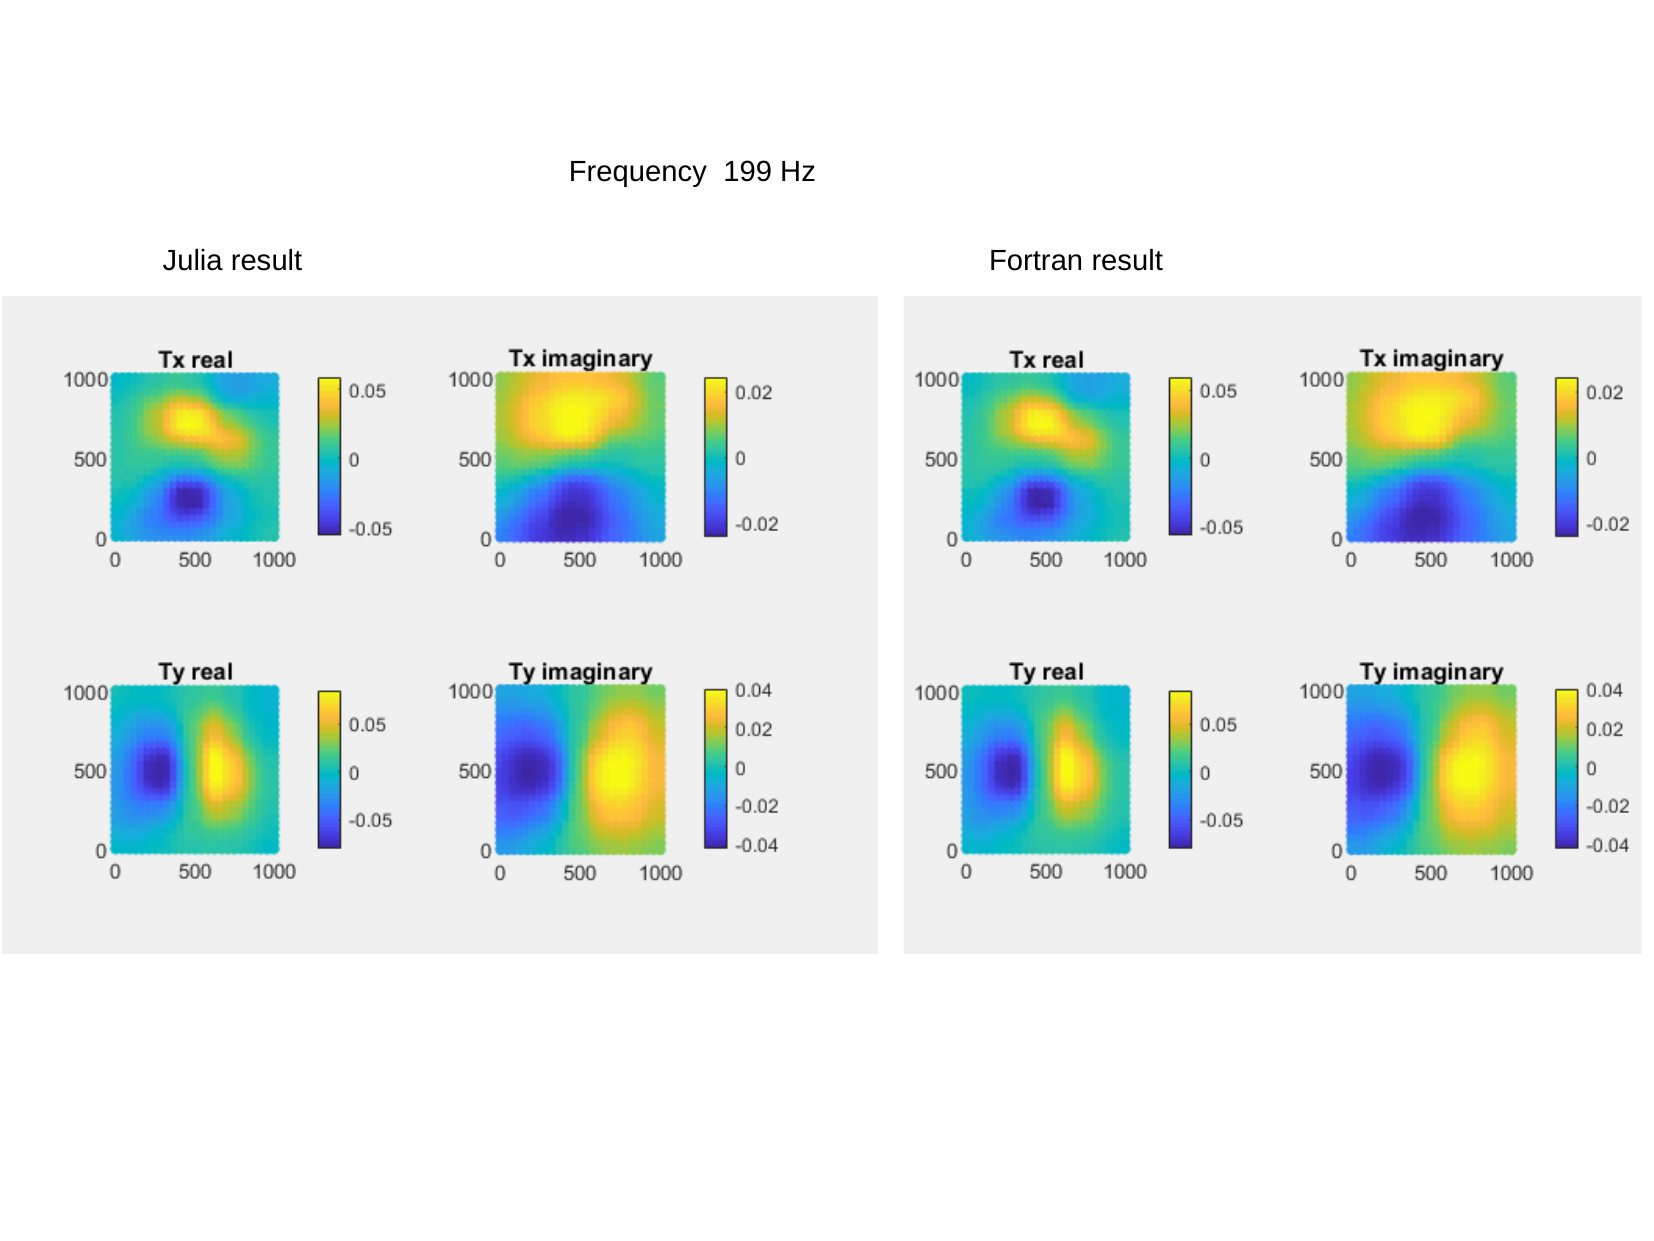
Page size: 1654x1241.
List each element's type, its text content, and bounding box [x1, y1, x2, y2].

text_box Frequency 199 Hz [554, 147, 832, 195]
text_box Fortran result [974, 236, 1179, 284]
text_box Julia result [147, 236, 318, 284]
picture [903, 296, 1642, 954]
picture [2, 296, 878, 954]
